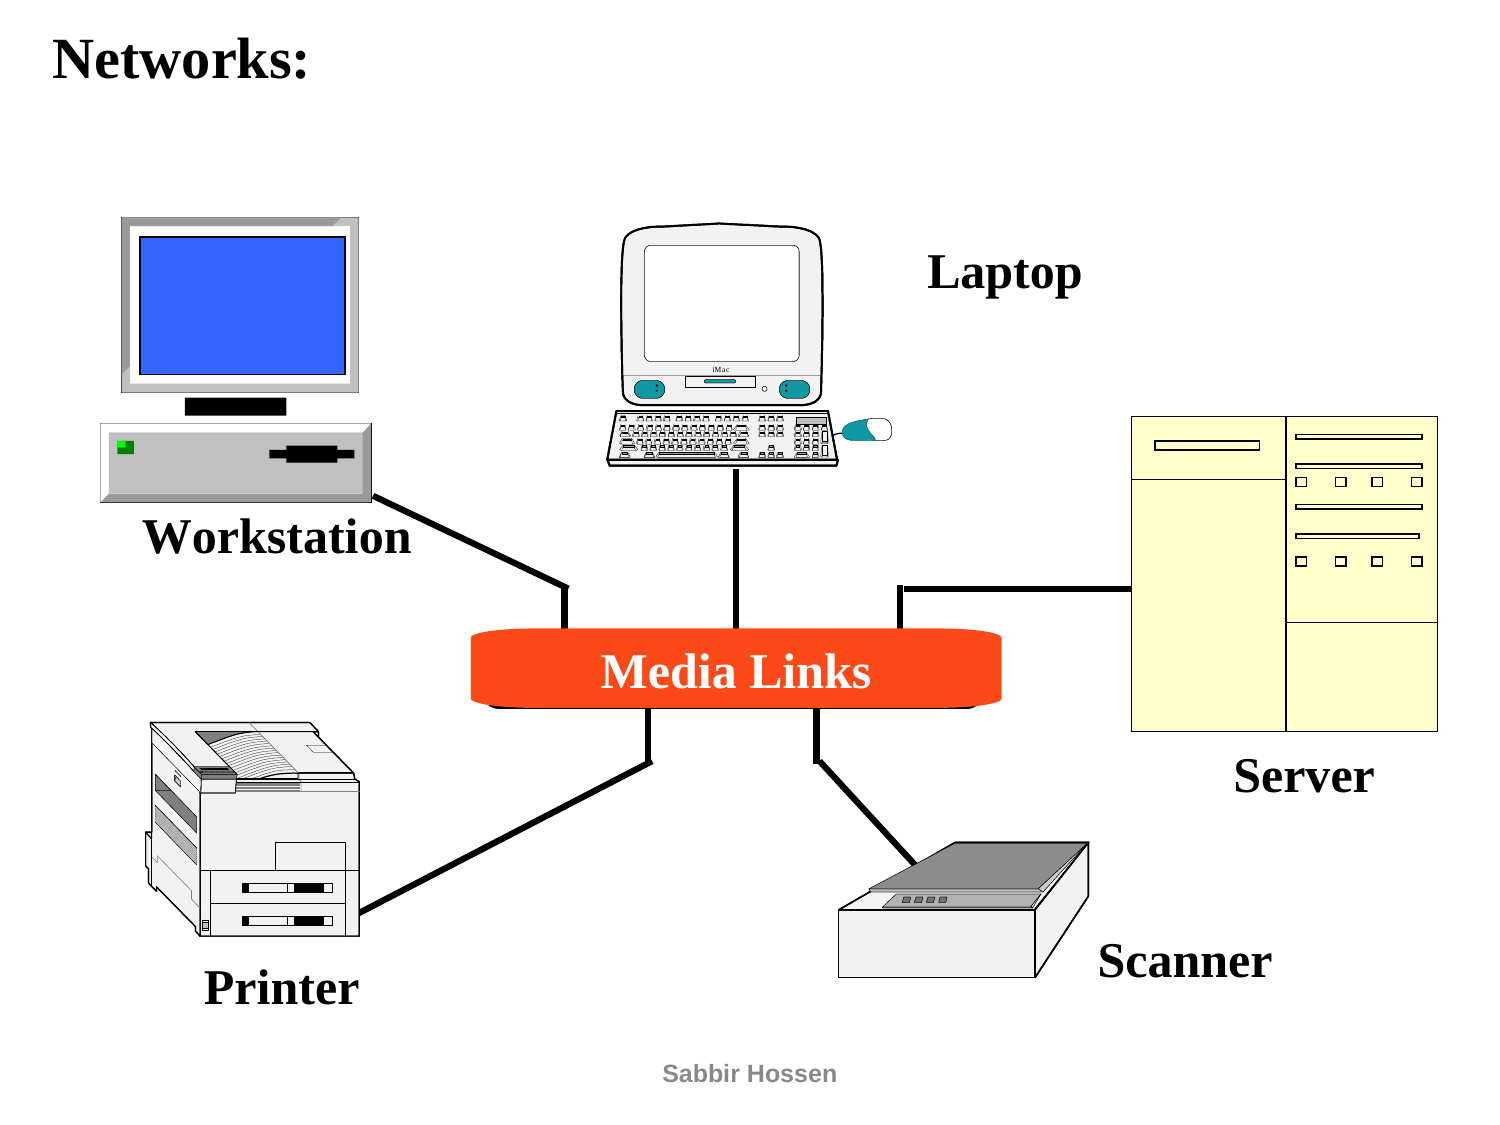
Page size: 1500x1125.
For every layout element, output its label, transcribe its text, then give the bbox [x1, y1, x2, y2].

text_box Laptop [912, 230, 1098, 307]
text_box [1131, 416, 1438, 732]
text_box [100, 423, 372, 503]
text_box Server [1218, 734, 1391, 811]
text_box Printer [189, 947, 375, 1022]
picture [126, 708, 384, 947]
text_box Scanner [1101, 920, 1288, 996]
text_box Media Links [470, 628, 1002, 708]
text_box Sabbir Hossen [496, 1042, 1004, 1103]
list Networks: [37, 12, 1476, 1113]
text_box Workstation [127, 495, 427, 572]
picture [602, 217, 900, 483]
text_box [121, 217, 359, 393]
text_box [184, 397, 287, 416]
picture [835, 827, 1101, 1000]
text_box Scanner [1101, 958, 1117, 975]
